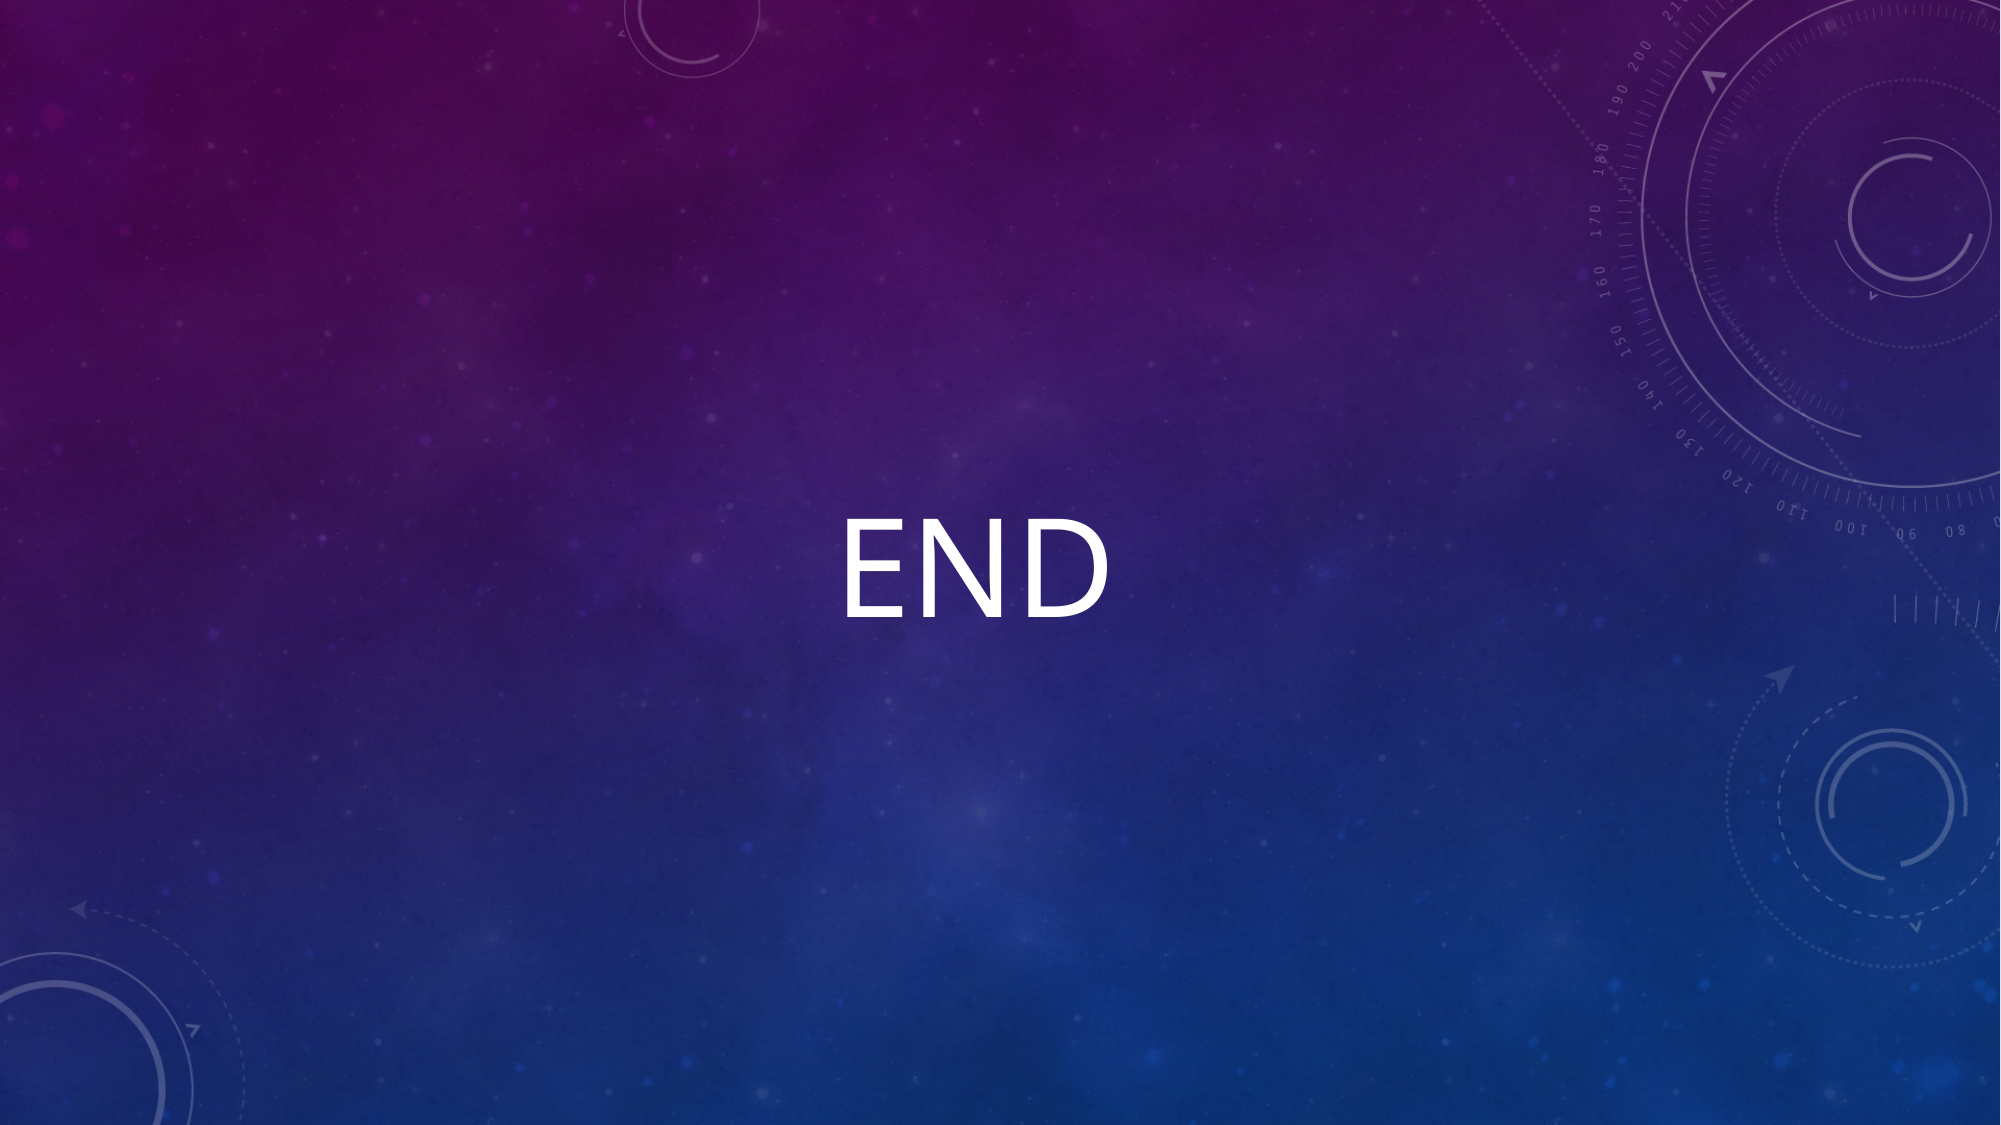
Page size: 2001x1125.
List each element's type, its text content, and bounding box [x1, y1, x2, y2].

title END [819, 443, 2000, 682]
